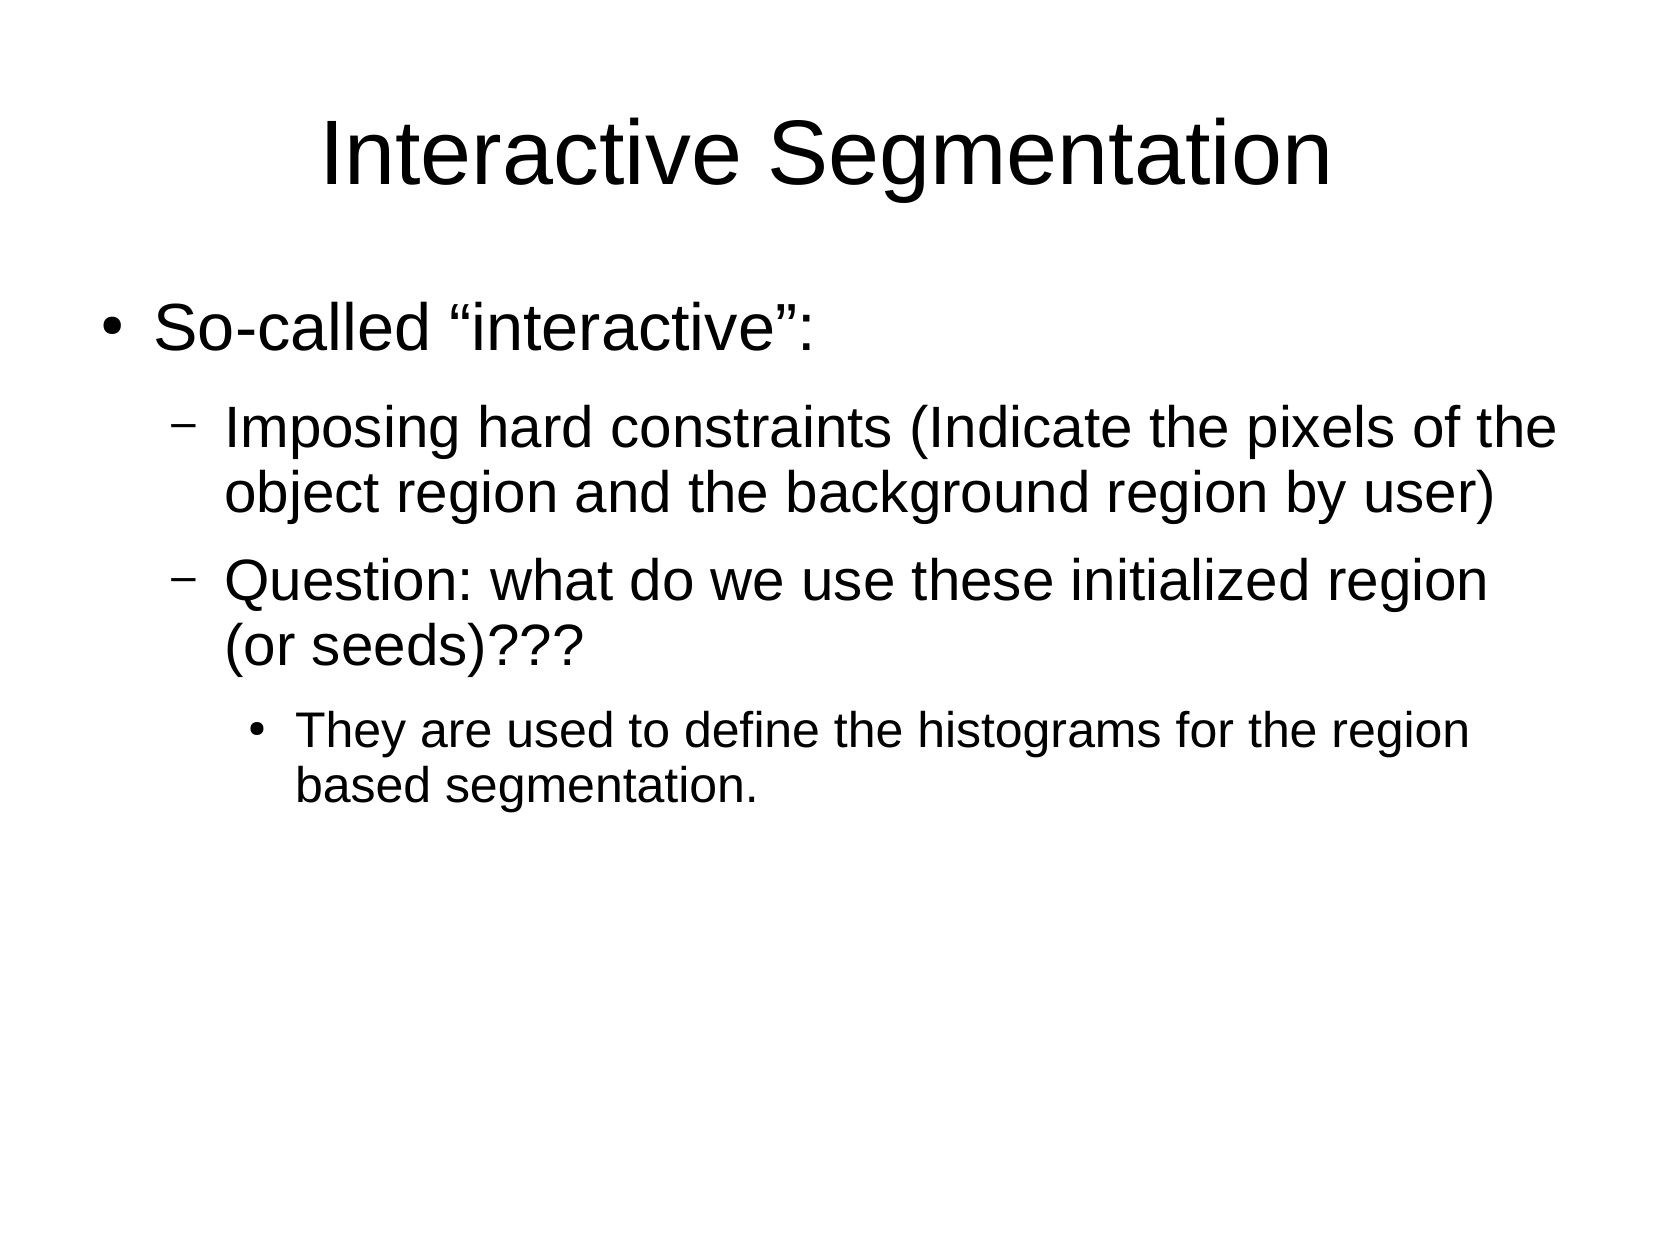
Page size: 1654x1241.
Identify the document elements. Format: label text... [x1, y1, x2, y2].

list So-called “interactive”: Imposing hard constraints (Indicate the pixels of the object region and the background region by user) Question: what do we use these initialized region (or seeds)??? They are used to define the histograms for the region based segmentation. [82, 290, 1571, 1010]
title Interactive Segmentation [82, 49, 1571, 257]
